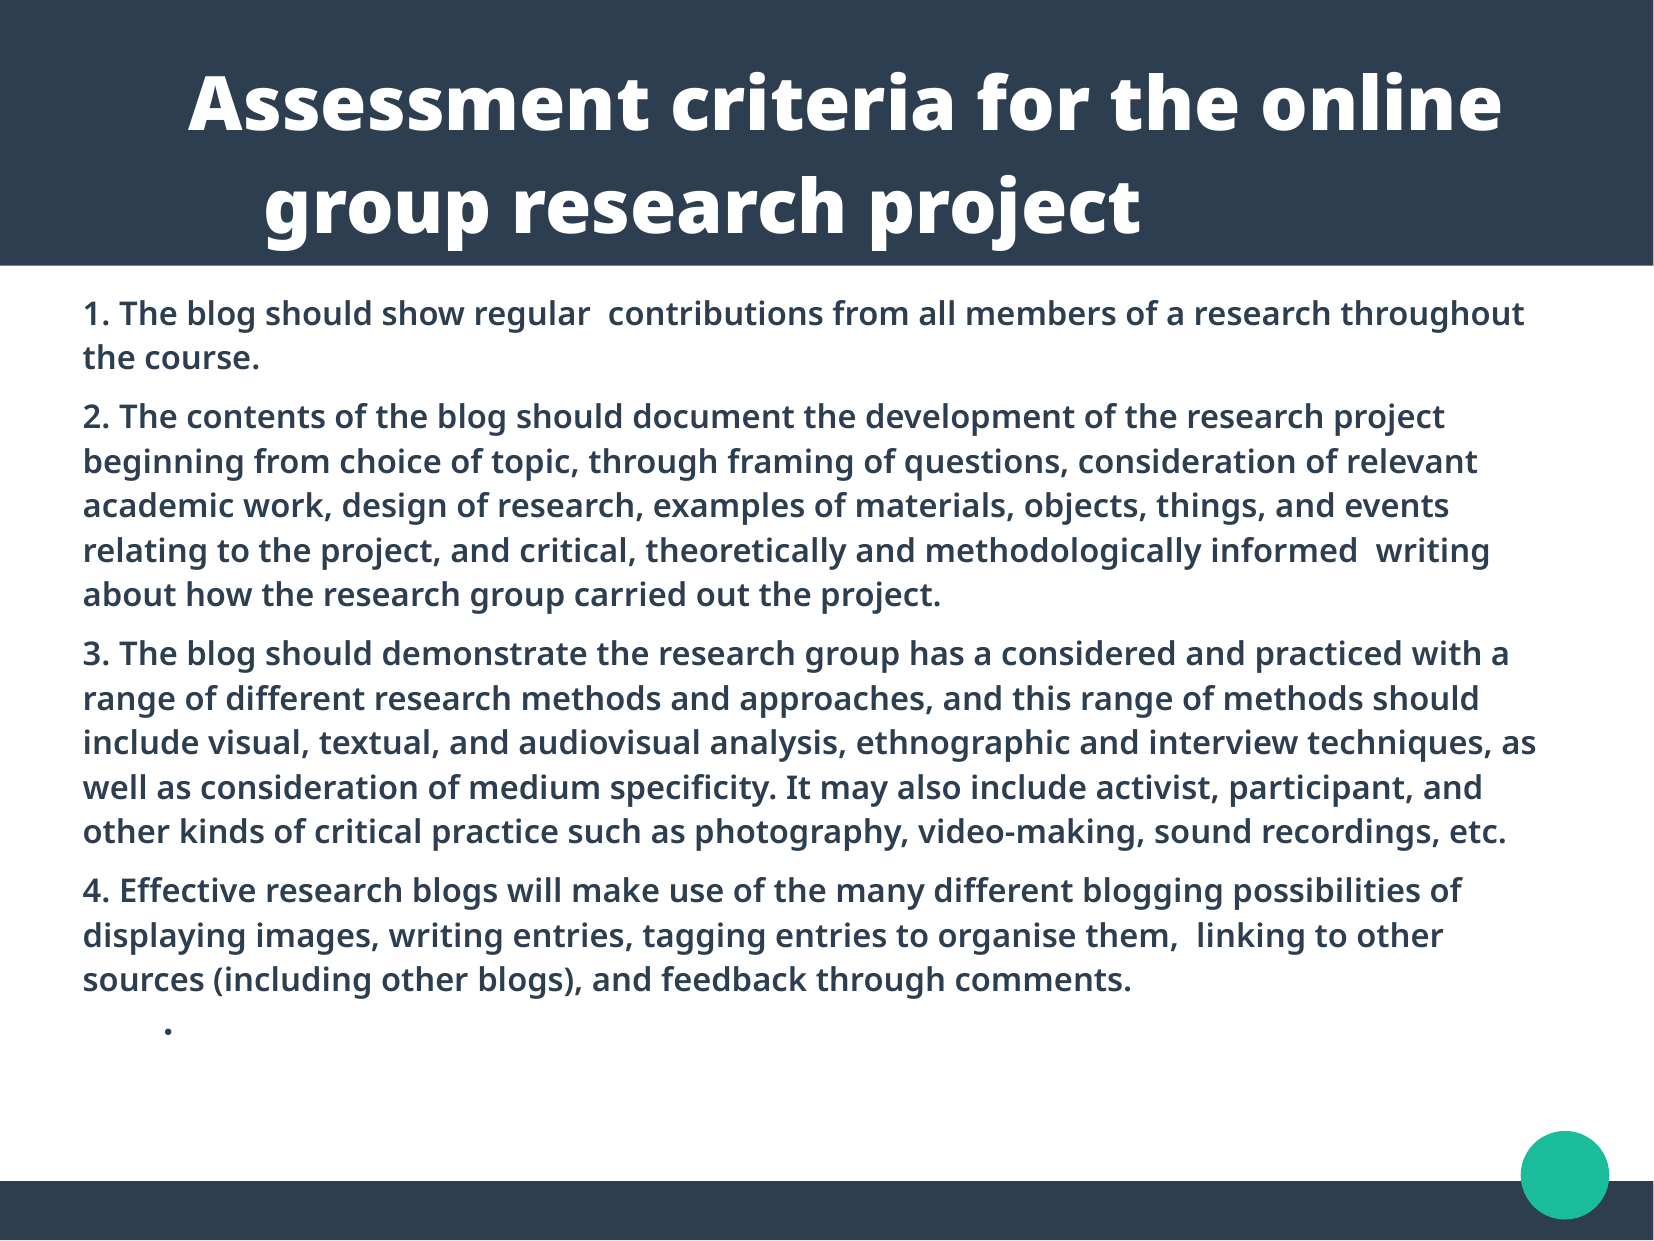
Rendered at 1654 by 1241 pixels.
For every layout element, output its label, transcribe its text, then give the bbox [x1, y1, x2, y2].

list 1. The blog should show regular contributions from all members of a research throughout the course. 2. The contents of the blog should document the development of the research project beginning from choice of topic, through framing of questions, consideration of relevant academic work, design of research, examples of materials, objects, things, and events relating to the project, and critical, theoretically and methodologically informed writing about how the research group carried out the project. 3. The blog should demonstrate the research group has a considered and practiced with a range of different research methods and approaches, and this range of methods should include visual, textual, and audiovisual analysis, ethnographic and interview techniques, as well as consideration of medium specificity. It may also include activist, participant, and other kinds of critical practice such as photography, video-making, sound recordings, etc. 4. Effective research blogs will make use of the many different blogging possibilities of displaying images, writing entries, tagging entries to organise them, linking to other sources (including other blogs), and feedback through comments. [82, 290, 1571, 1010]
title Assessment criteria for the online group research project [82, 49, 1571, 257]
